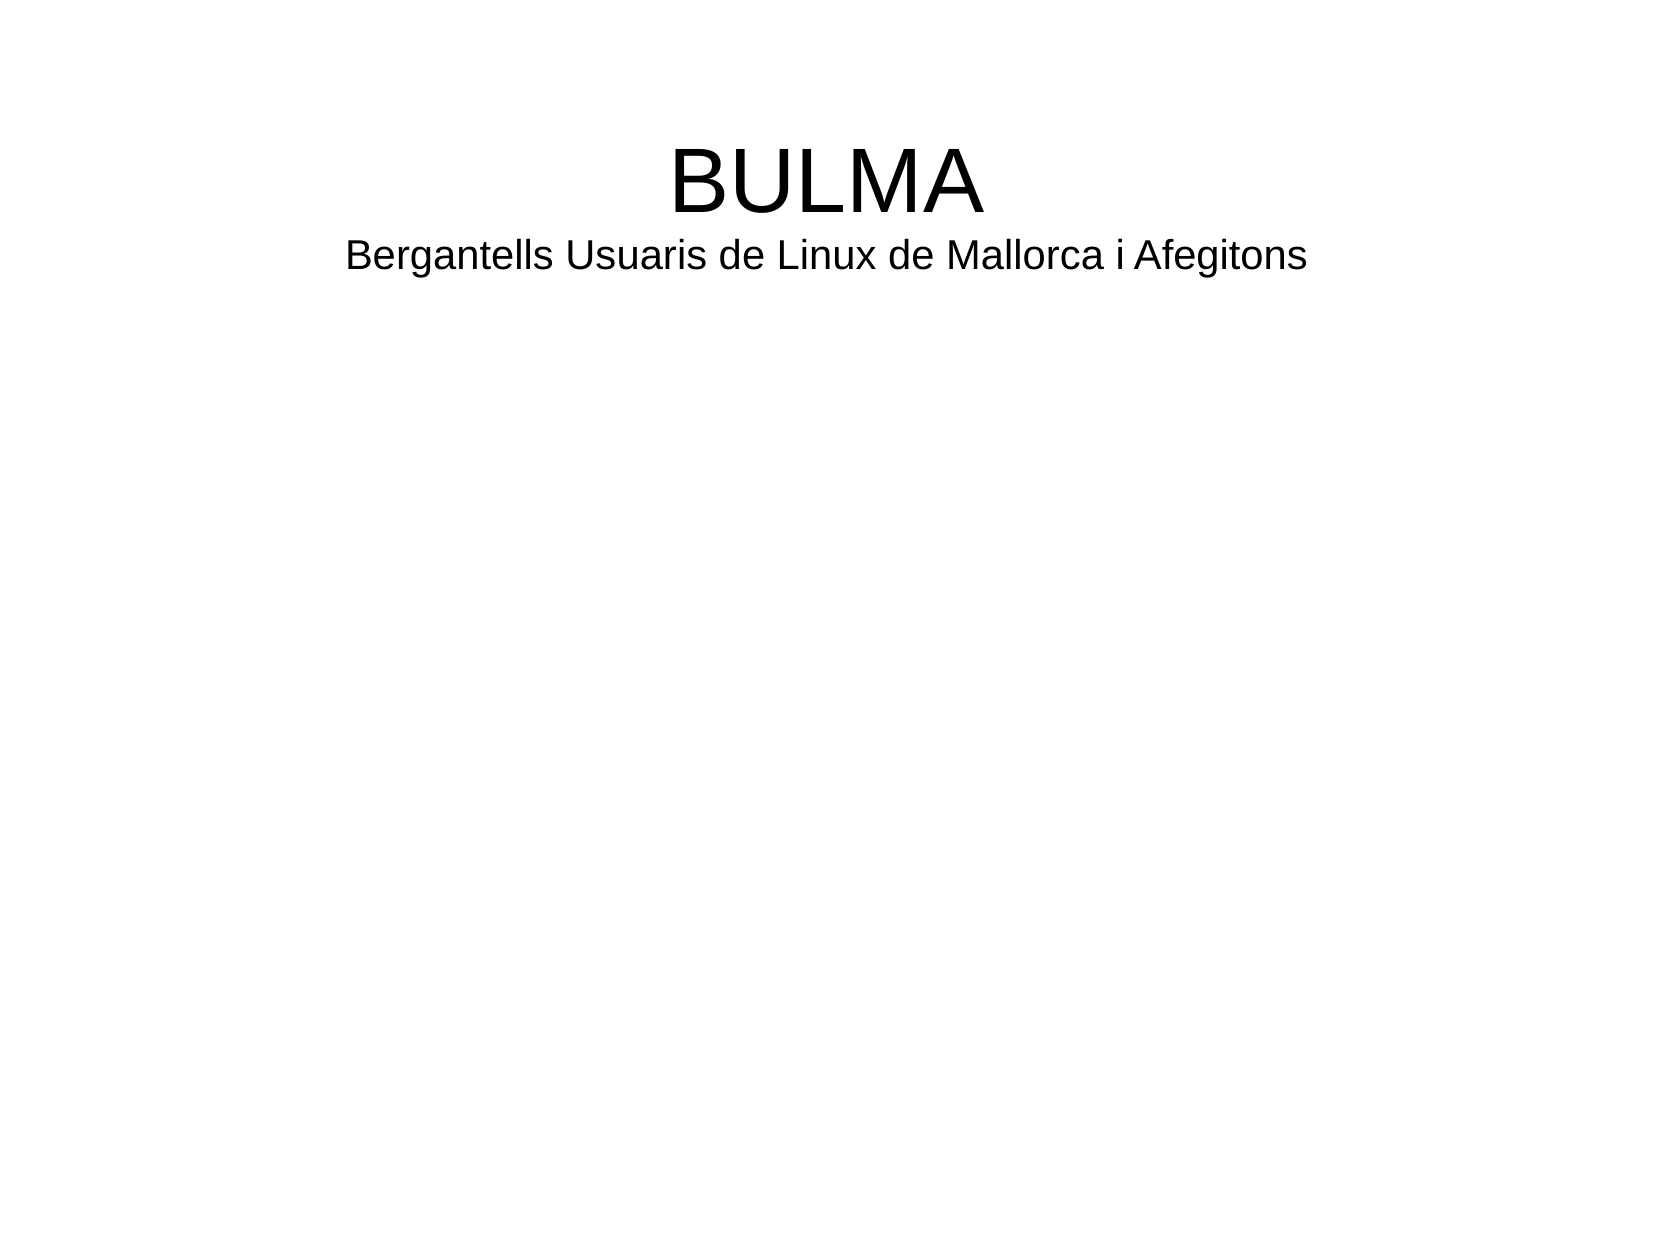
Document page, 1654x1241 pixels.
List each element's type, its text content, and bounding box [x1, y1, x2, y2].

title BULMA Bergantells Usuaris de Linux de Mallorca i Afegitons [82, 100, 1571, 308]
